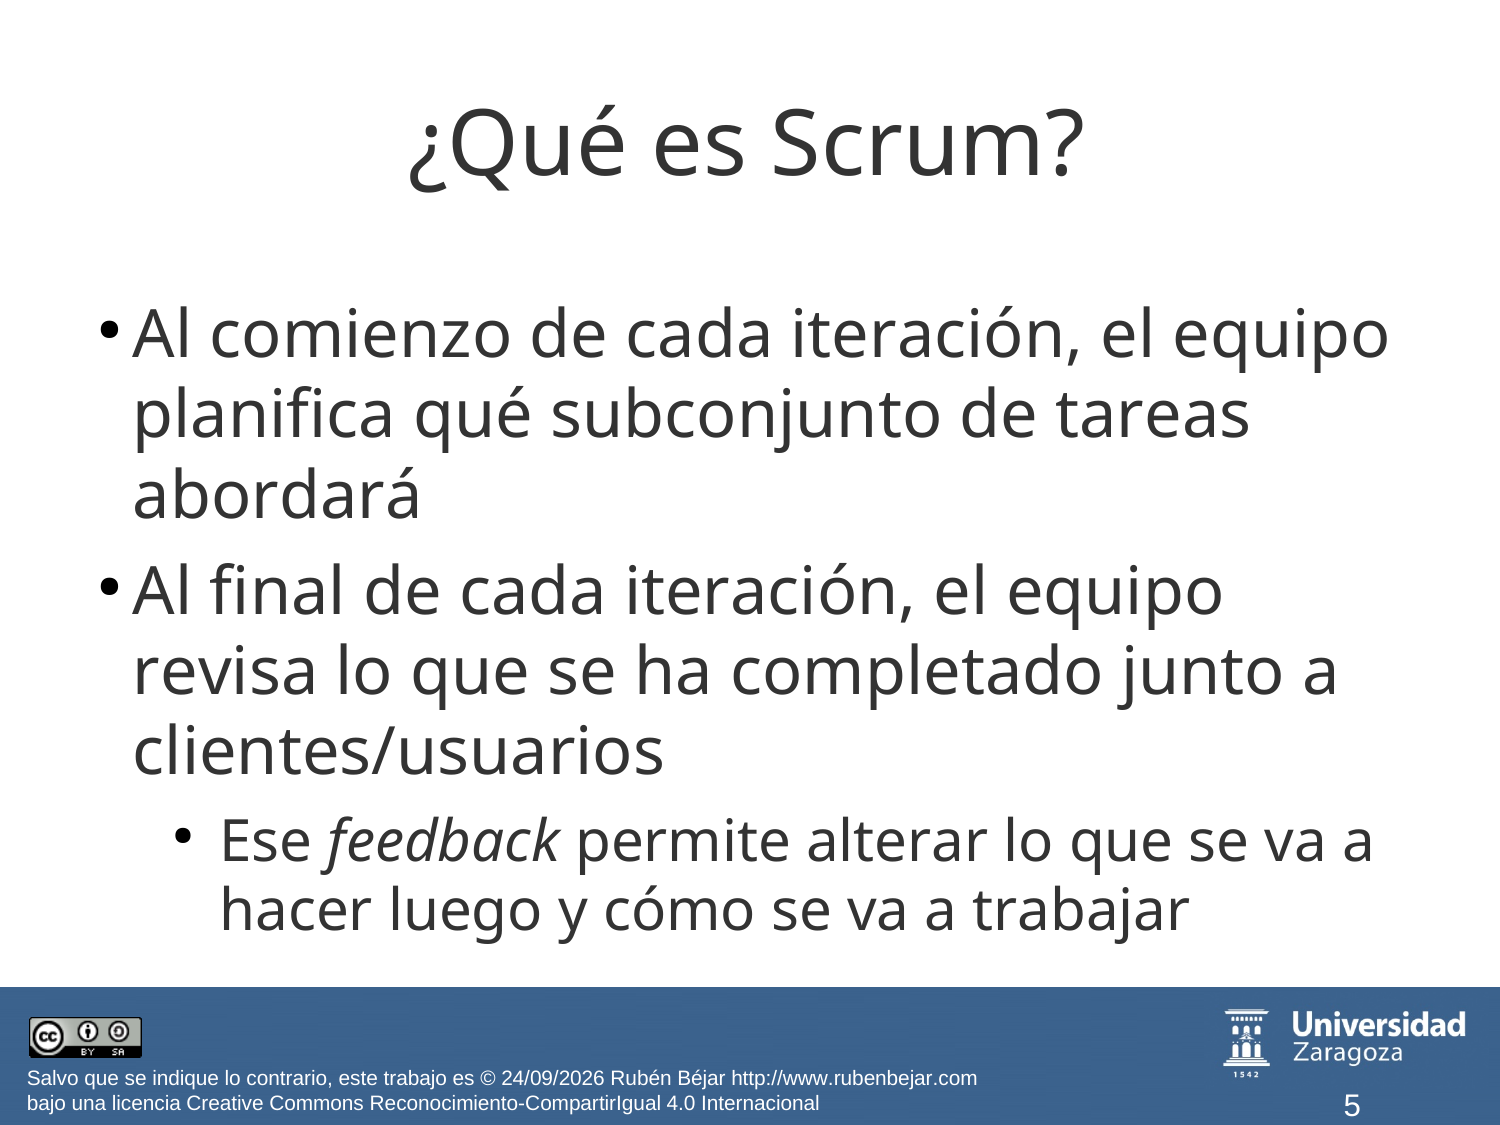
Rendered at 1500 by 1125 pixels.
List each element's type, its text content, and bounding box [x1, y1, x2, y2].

list Al comienzo de cada iteración, el equipo planifica qué subconjunto de tareas abordará Al final de cada iteración, el equipo revisa lo que se ha completado junto a clientes/usuarios Ese feedback permite alterar lo que se va a hacer luego y cómo se va a trabajar [82, 283, 1418, 957]
picture [0, 987, 1500, 1125]
title ¿Qué es Scrum? [74, 21, 1420, 257]
